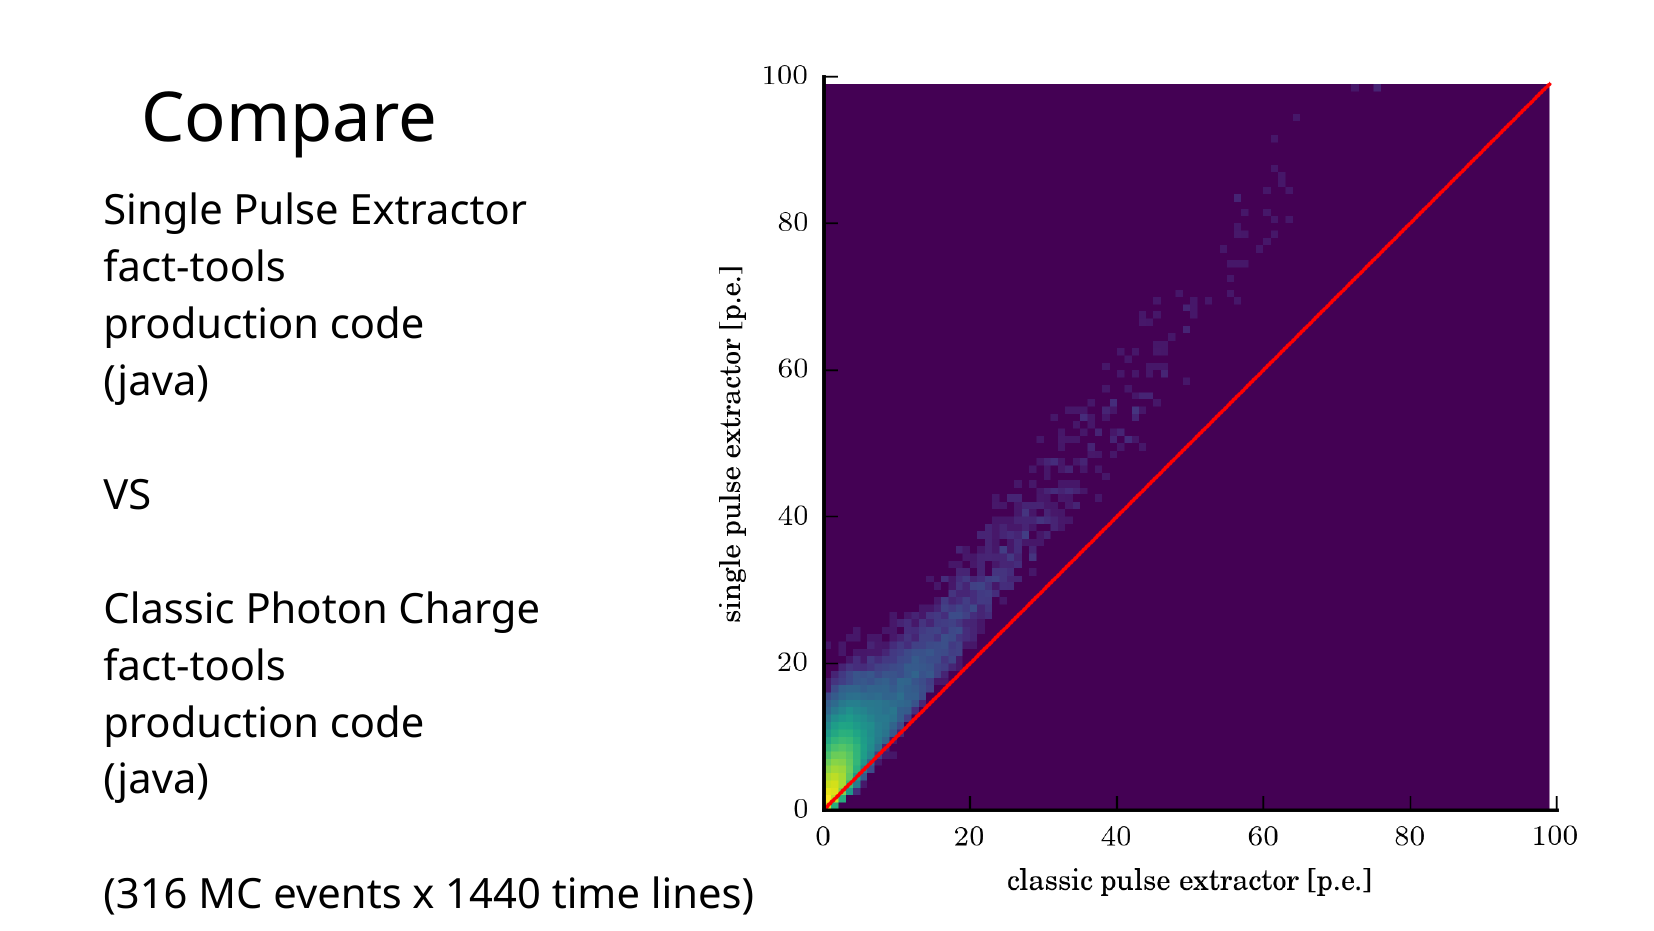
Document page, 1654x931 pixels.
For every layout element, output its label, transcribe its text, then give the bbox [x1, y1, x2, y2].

title Single Pulse Extractor fact-tools production code (java) VS Classic Photon Charge fact-tools production code (java) (316 MC events x 1440 time lines) [103, 203, 1353, 931]
picture [705, 0, 1651, 916]
title Compare [82, 37, 497, 193]
